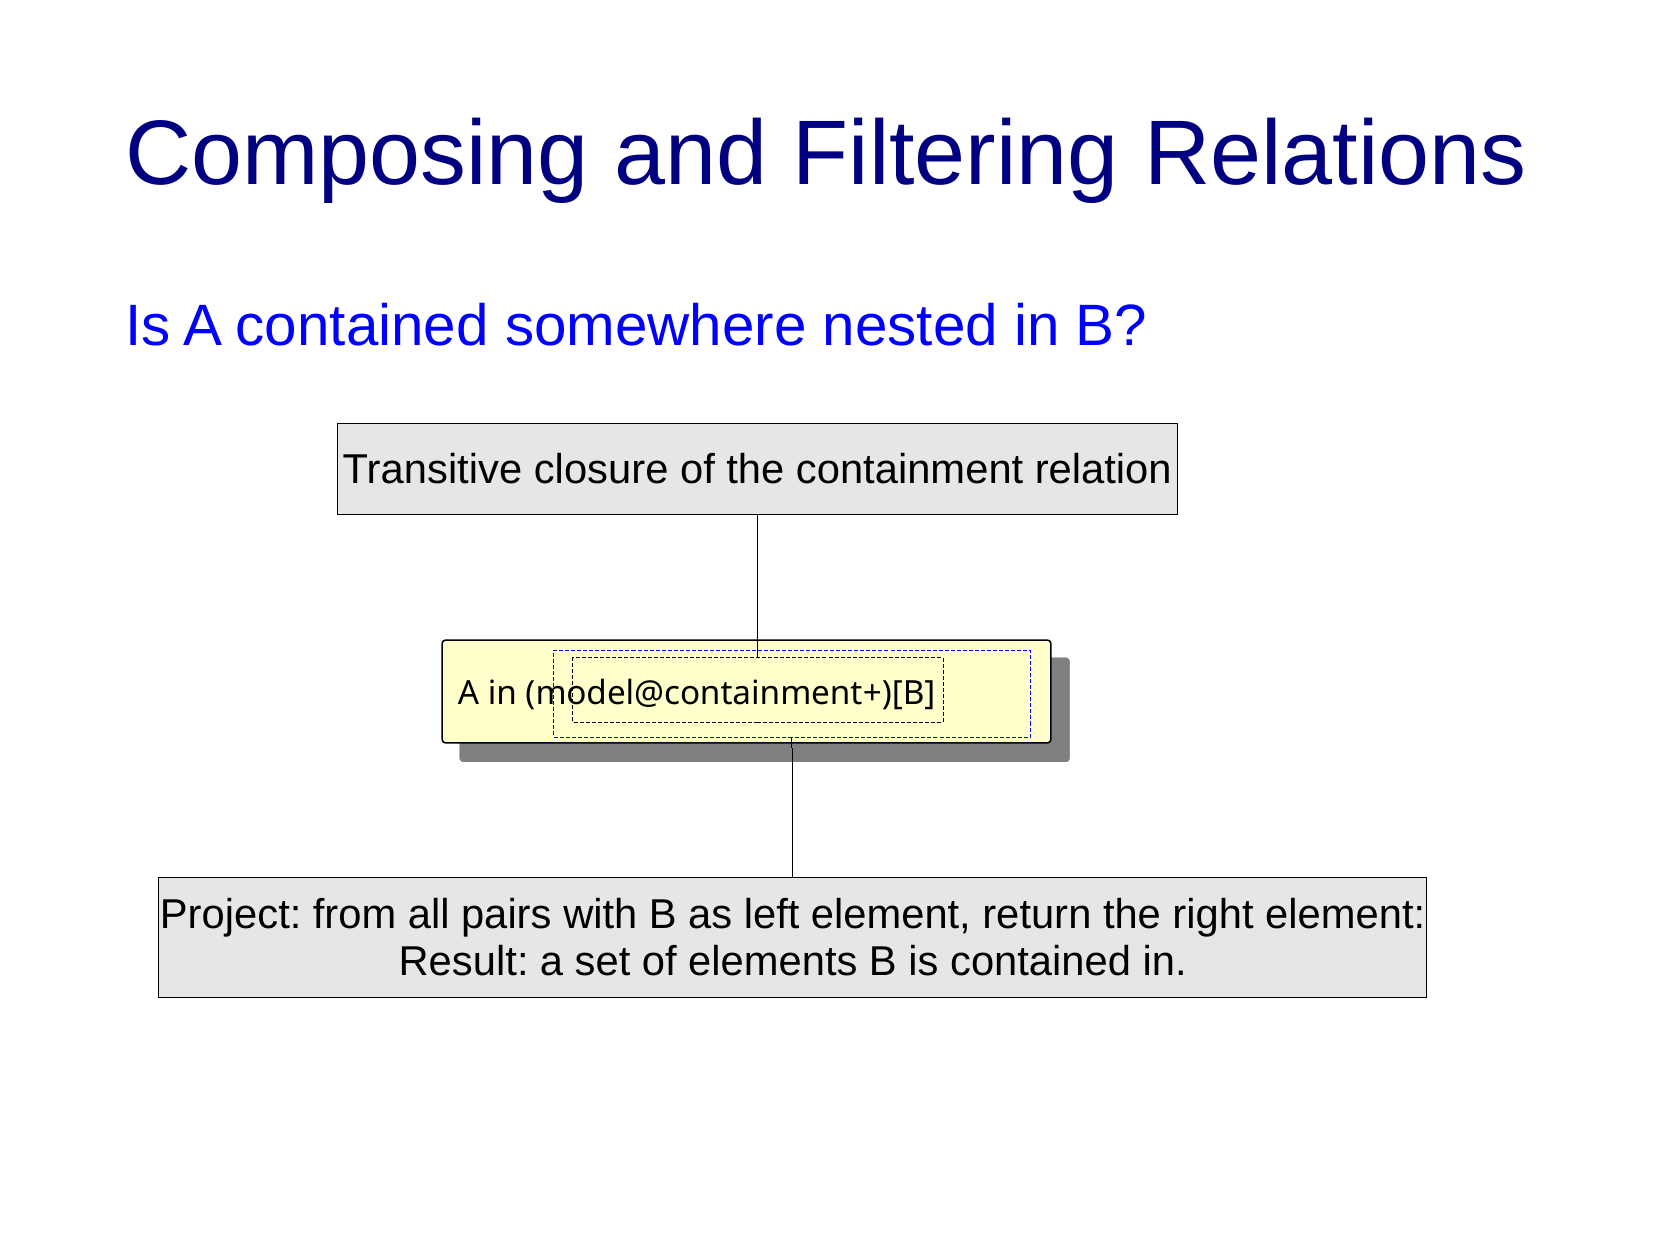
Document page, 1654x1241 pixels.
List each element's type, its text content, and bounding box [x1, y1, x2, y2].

text_box Project: from all pairs with B as left element, return the right element: Result: a set of elements B is contained in. [158, 877, 1427, 998]
text_box Is A contained somewhere nested in B? [110, 285, 1237, 431]
text_box A in (model@containment+)[B] [442, 640, 1051, 743]
title Composing and Filtering Relations [82, 49, 1571, 257]
text_box Transitive closure of the containment relation [337, 423, 1178, 515]
